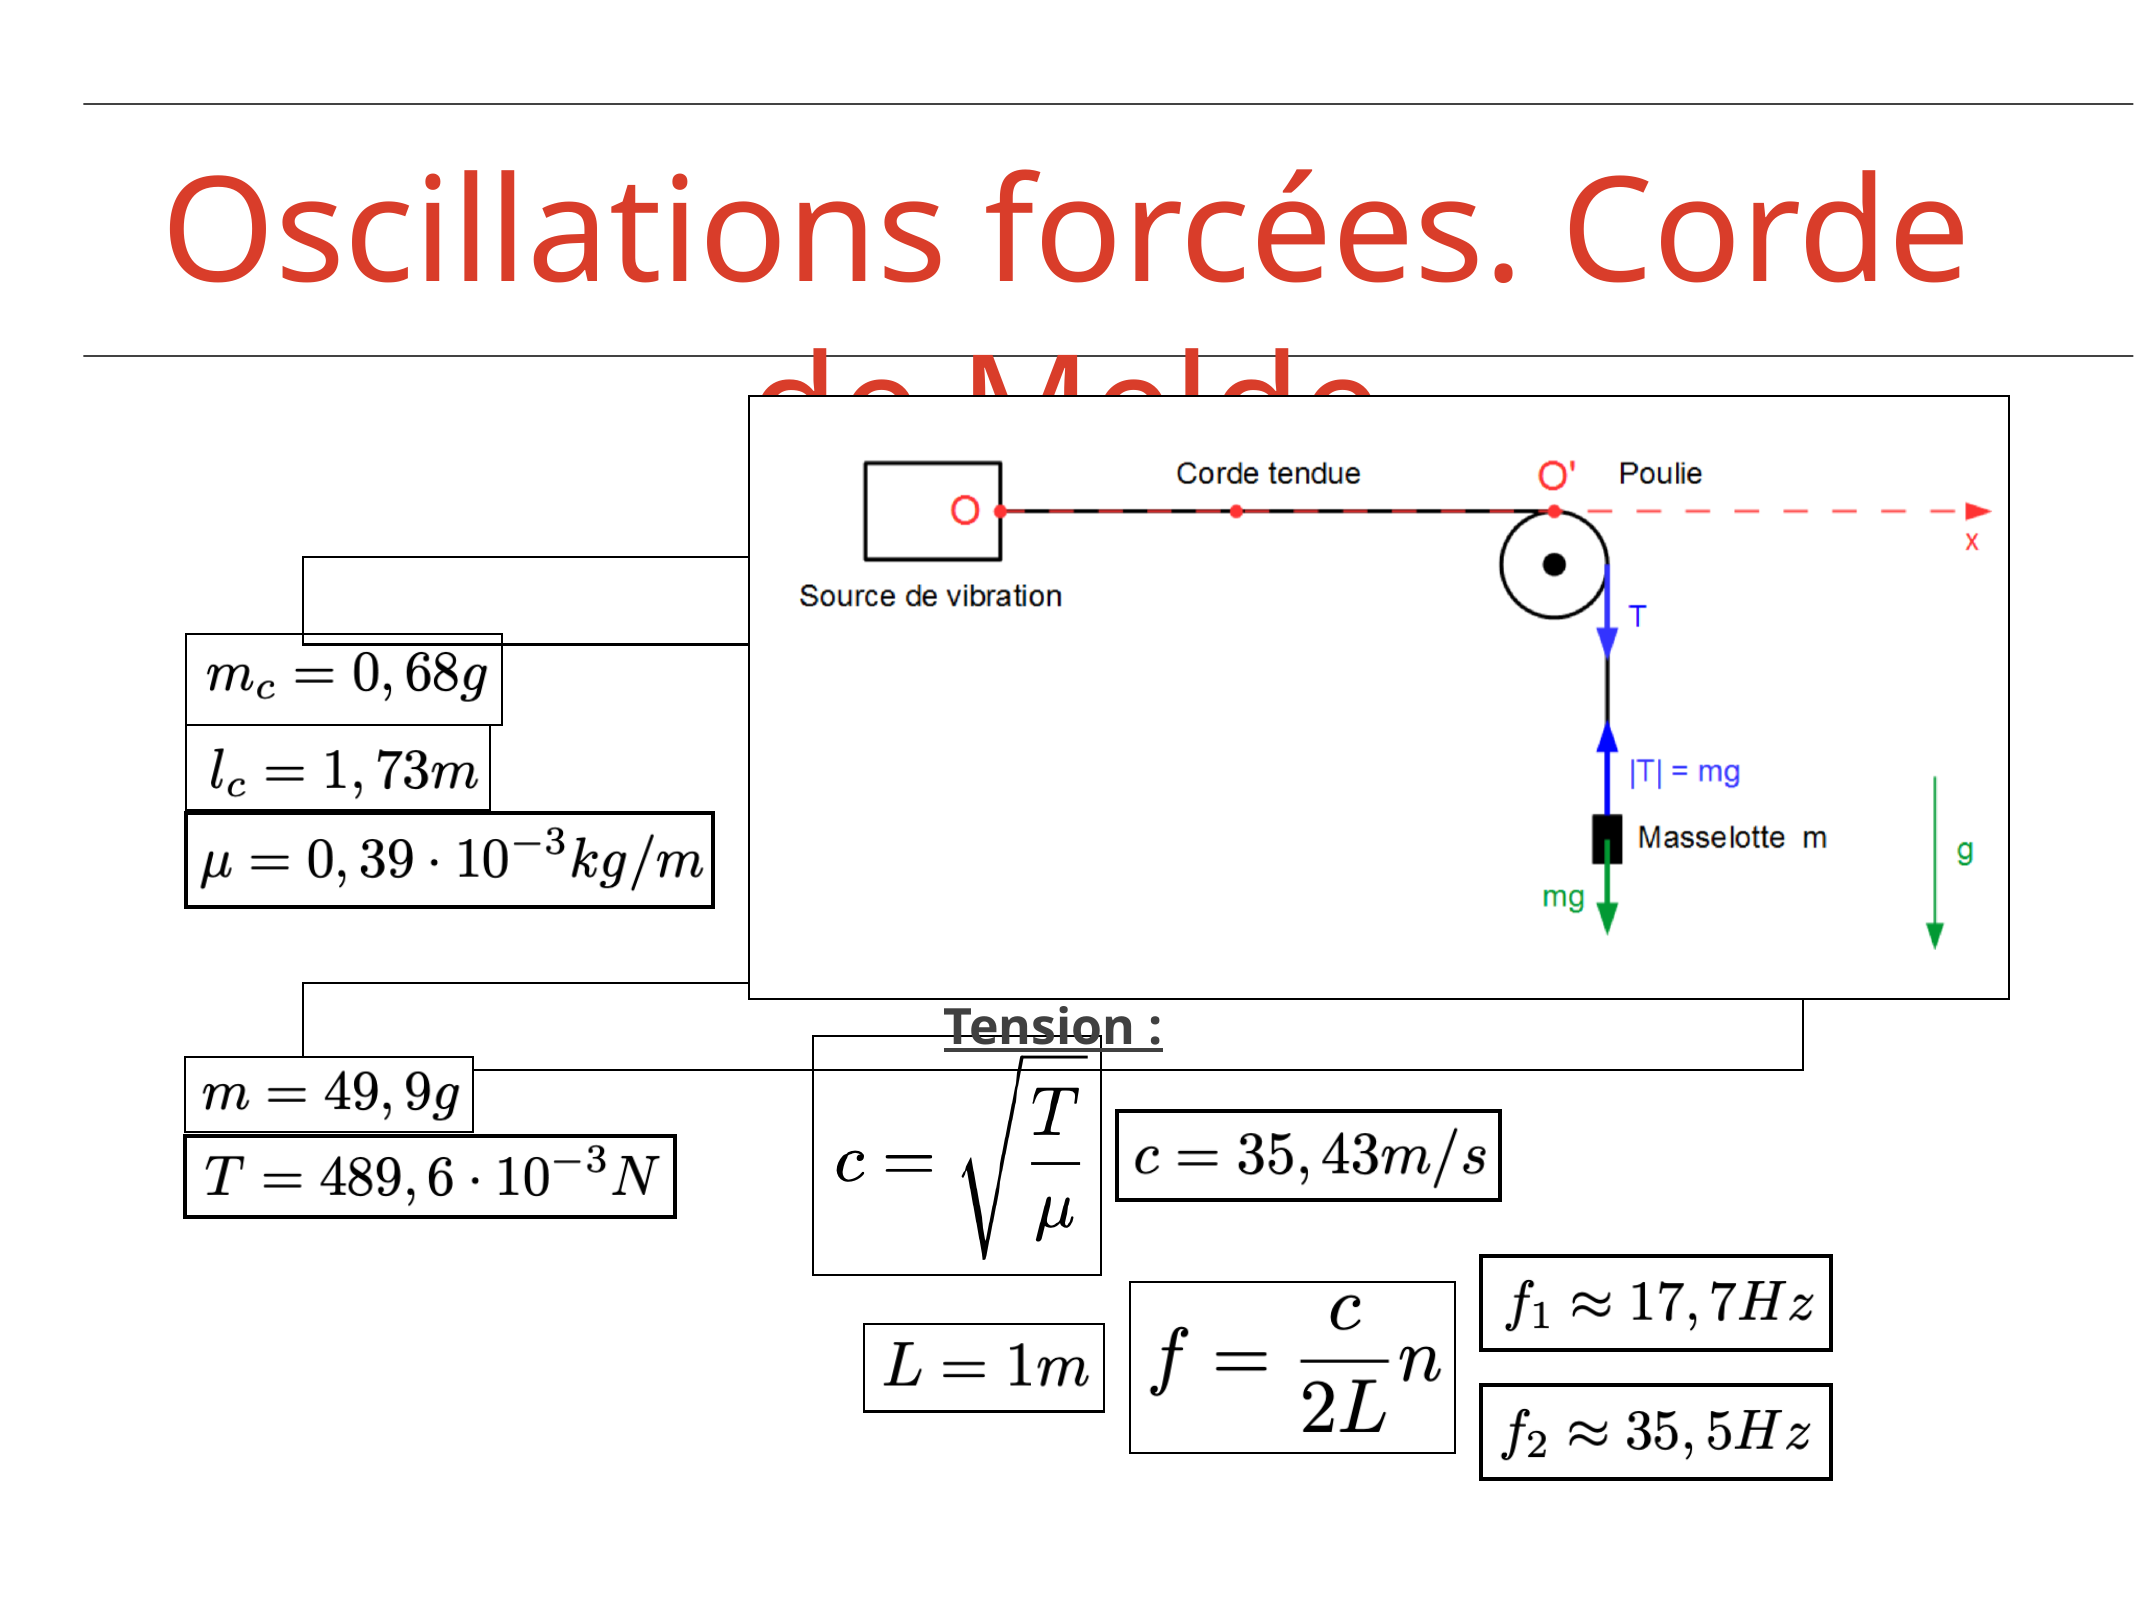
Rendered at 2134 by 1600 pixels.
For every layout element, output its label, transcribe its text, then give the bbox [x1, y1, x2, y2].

picture [186, 726, 489, 810]
picture [1482, 1258, 1829, 1349]
picture [1131, 1283, 1454, 1453]
picture [750, 397, 2008, 998]
text_box Oscillations forcées. Corde de Melde [83, 131, 2050, 452]
text_box Tension : [303, 982, 1804, 1070]
text_box Corde : [303, 557, 748, 645]
picture [186, 634, 502, 725]
picture [187, 1137, 673, 1215]
picture [814, 1071, 1101, 1275]
picture [188, 815, 711, 906]
picture [1118, 1112, 1498, 1199]
picture [1482, 1387, 1829, 1478]
picture [186, 1058, 472, 1132]
picture [865, 1325, 1103, 1411]
